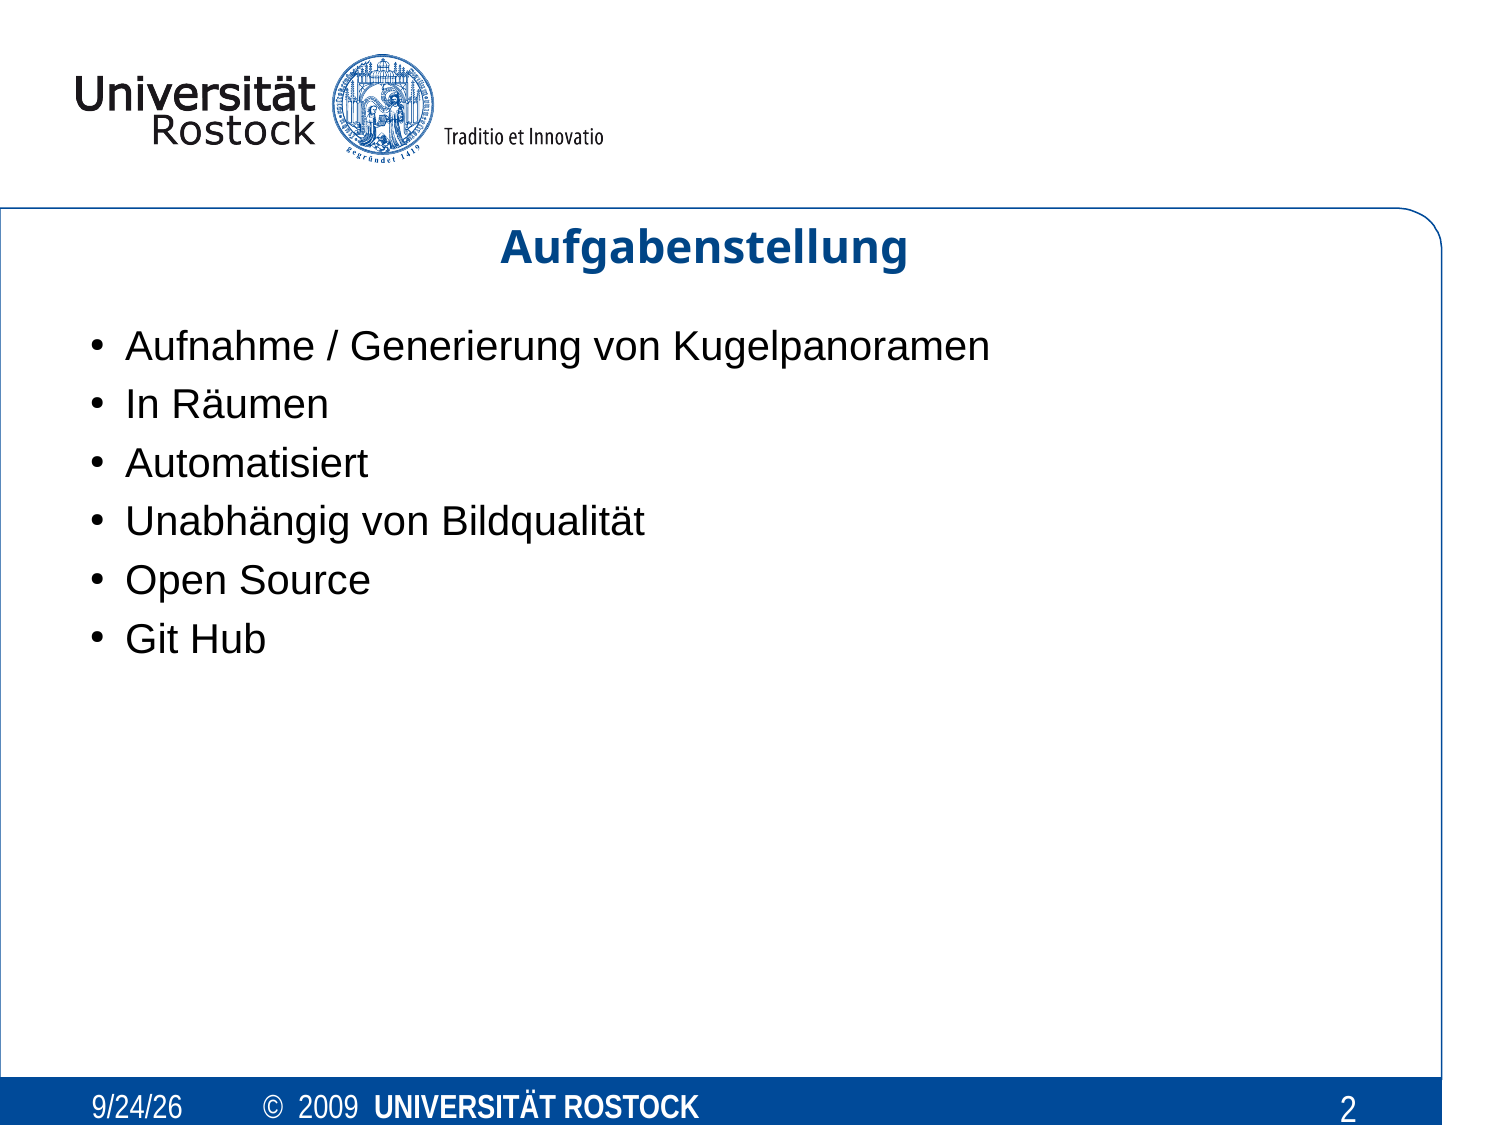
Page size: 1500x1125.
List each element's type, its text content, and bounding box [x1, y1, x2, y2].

picture [76, 54, 603, 163]
footer © 2009 UNIVERSITÄT ROSTOCK [240, 1077, 1296, 1125]
title Aufgabenstellung [150, 210, 1246, 286]
slide_number <Nummer> [1325, 1077, 1442, 1125]
slide_number 9/6/14 [76, 1077, 235, 1125]
text_box Aufnahme / Generierung von Kugelpanoramen In Räumen Automatisiert Unabhängig von Bildqualität Open Source Git Hub [75, 314, 1441, 673]
